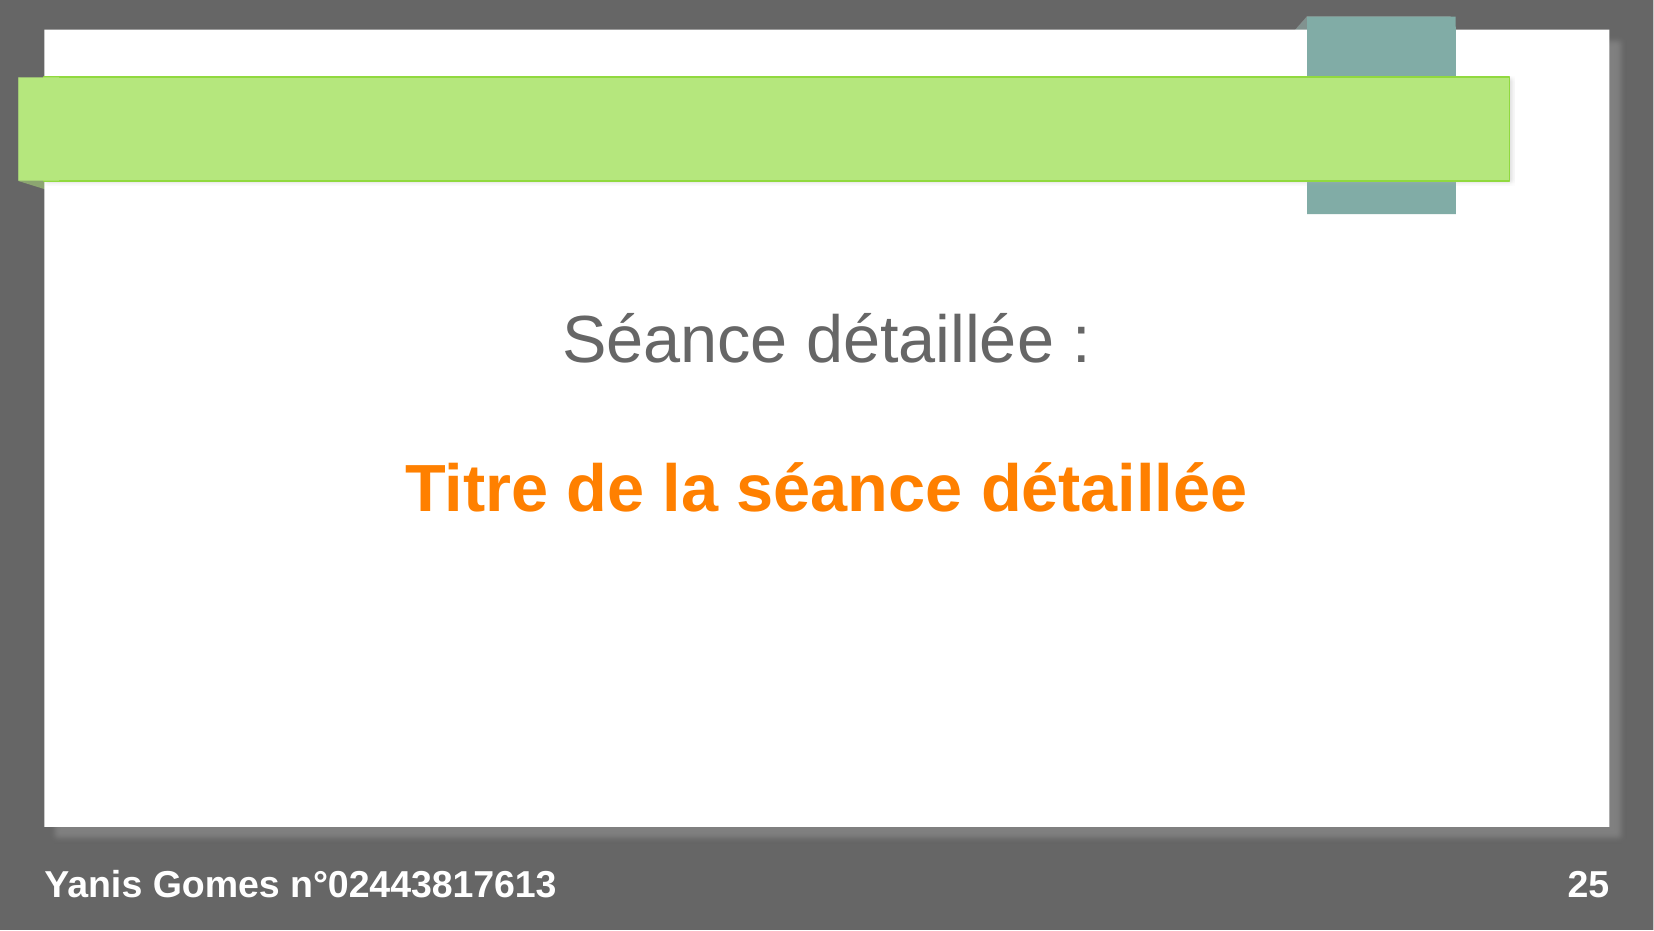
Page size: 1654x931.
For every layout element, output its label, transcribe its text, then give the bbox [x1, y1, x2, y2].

text_box <numéro> [974, 856, 1625, 916]
text_box Yanis Gomes n°02443817613 [29, 856, 680, 916]
subtitle Séance détaillée : Titre de la séance détaillée [88, 221, 1565, 813]
